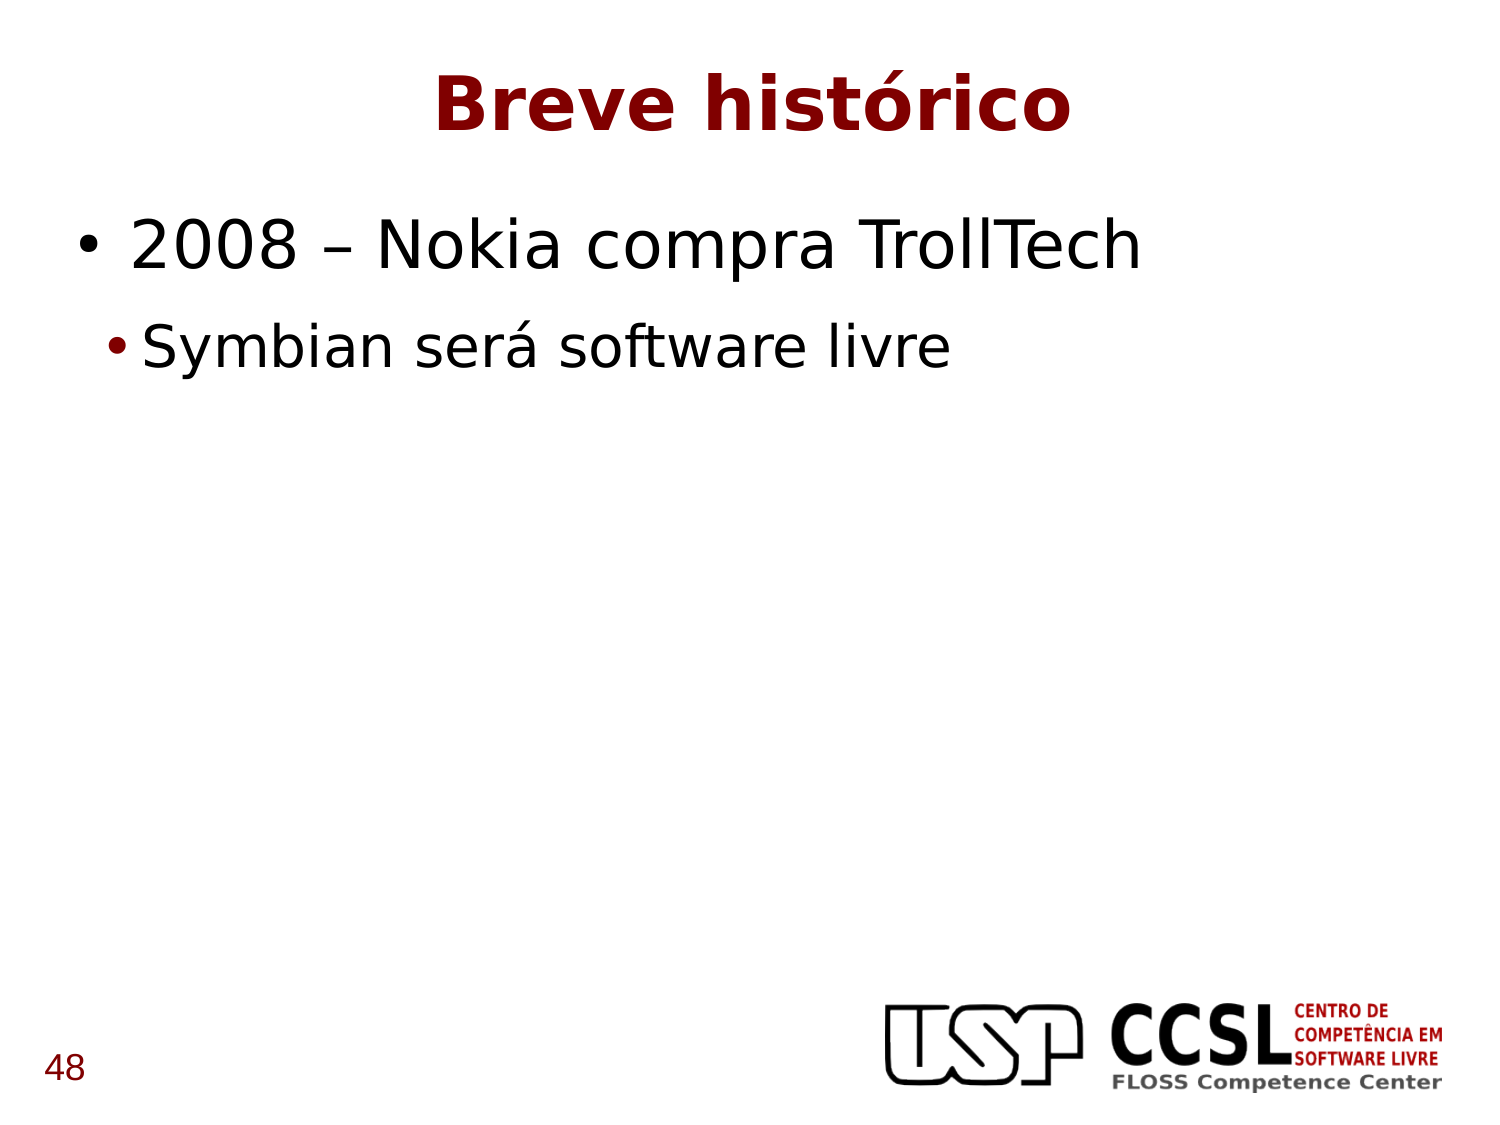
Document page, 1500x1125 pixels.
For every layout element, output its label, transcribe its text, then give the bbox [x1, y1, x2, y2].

picture [885, 1003, 1442, 1093]
list 2008 – Nokia compra TrollTech Symbian será software livre [59, 206, 1447, 950]
title Breve histórico [59, 29, 1447, 180]
